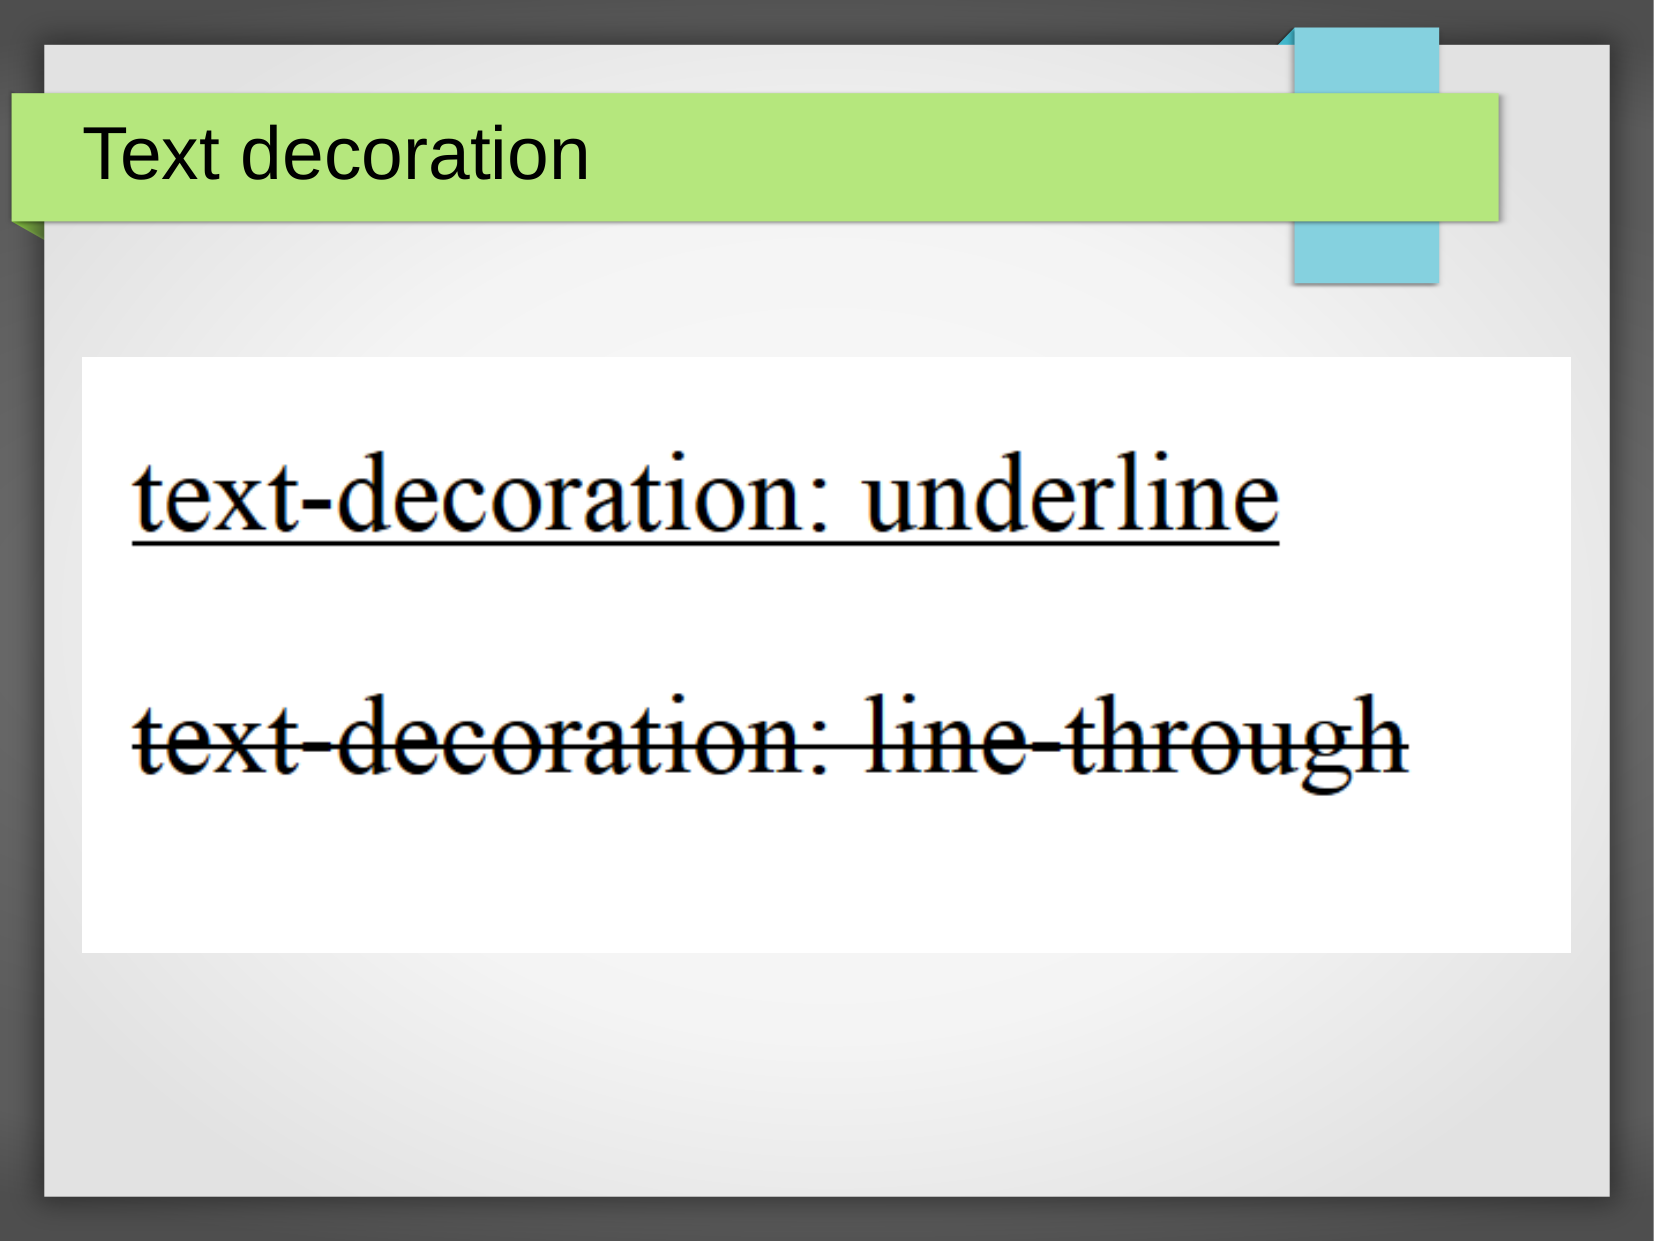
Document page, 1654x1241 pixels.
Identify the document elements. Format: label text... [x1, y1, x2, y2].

title Text decoration [82, 94, 1264, 213]
picture [0, 0, 1654, 1241]
